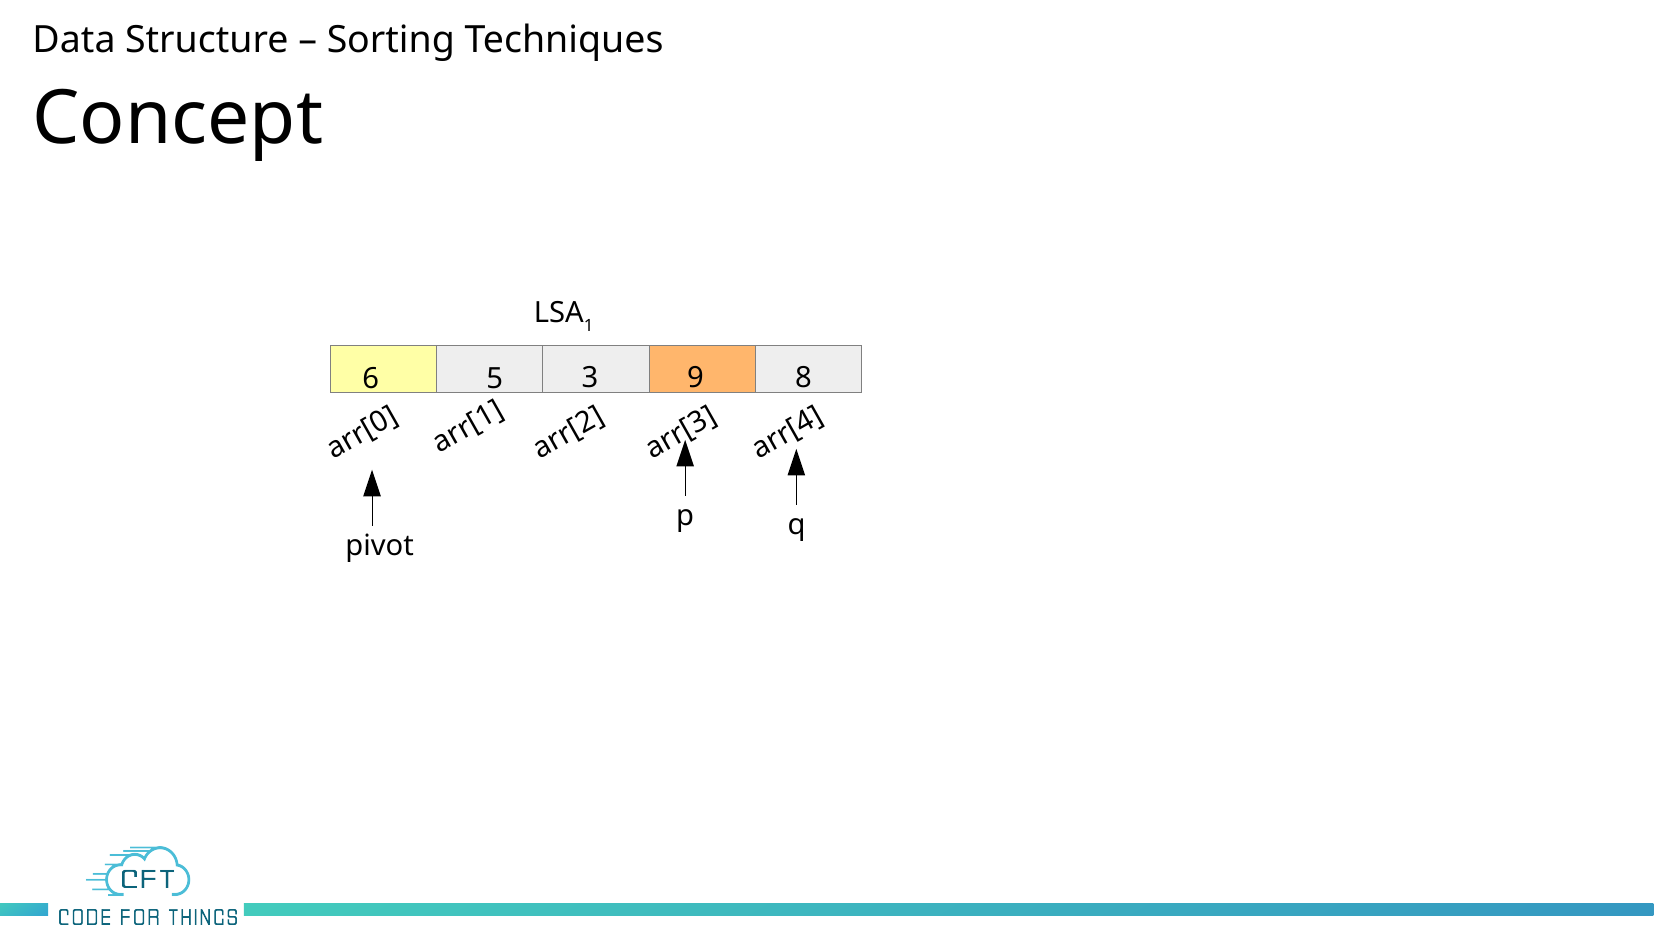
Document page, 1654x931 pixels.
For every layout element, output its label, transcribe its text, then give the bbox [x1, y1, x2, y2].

title Data Structure – Sorting Techniques Concept [32, 12, 1184, 166]
picture [59, 846, 237, 925]
text_box q [772, 496, 821, 546]
text_box 3 [566, 348, 634, 398]
text_box LSA1 [519, 283, 615, 340]
text_box 6 [347, 350, 396, 400]
text_box 8 [772, 348, 845, 398]
text_box arr[4] [726, 398, 858, 485]
text_box pivot [330, 516, 434, 567]
text_box arr[2] [507, 398, 630, 476]
text_box arr[1] [407, 388, 534, 470]
text_box p [661, 487, 710, 537]
text_box [330, 345, 862, 393]
text_box 5 [471, 350, 520, 400]
text_box arr[0] [301, 393, 426, 476]
text_box arr[3] [620, 398, 747, 476]
text_box 9 [672, 348, 739, 398]
